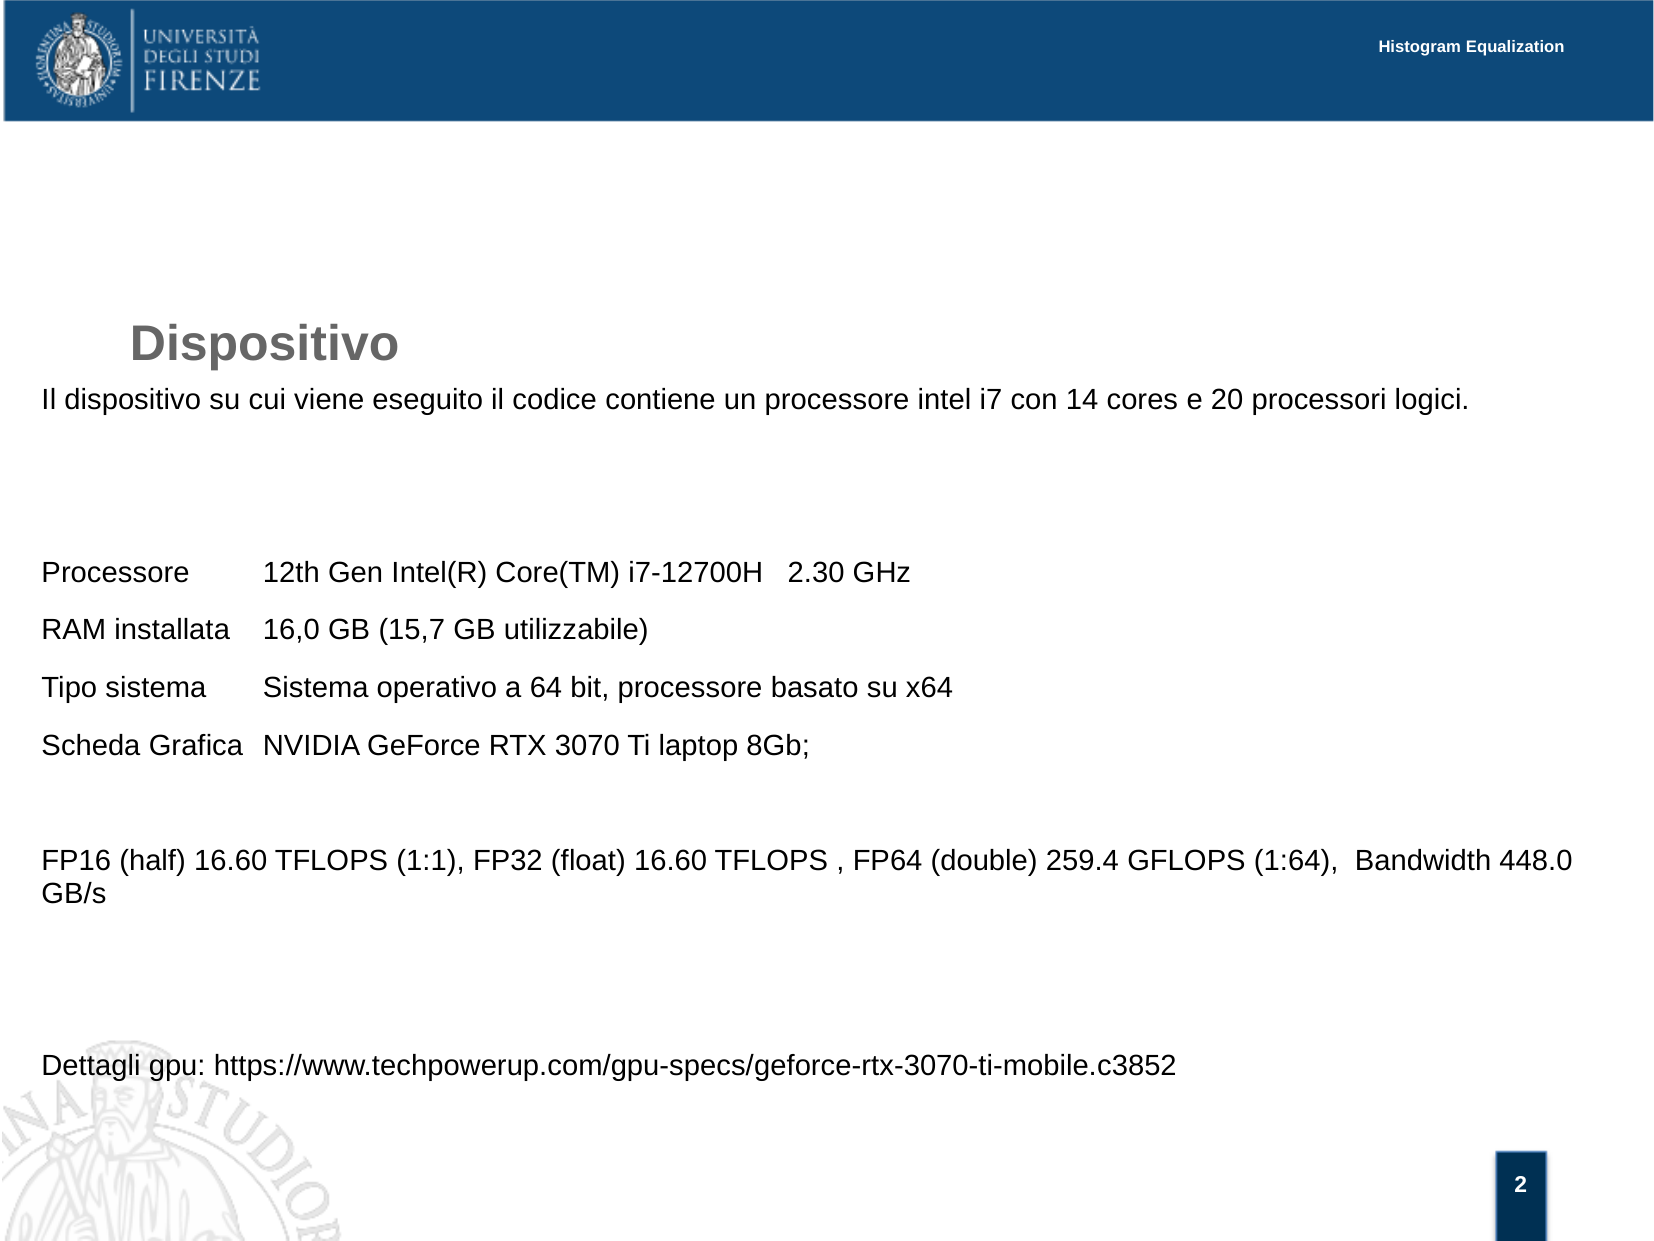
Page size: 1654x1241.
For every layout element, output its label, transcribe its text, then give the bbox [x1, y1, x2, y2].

text_box Dispositivo [129, 268, 993, 385]
picture [2, 0, 1654, 1241]
text_box Il dispositivo su cui viene eseguito il codice contiene un processore intel i7 con 14 cores e 20 processori logici. Processore 12th Gen Intel(R) Core(TM) i7-12700H 2.30 GHz RAM installata 16,0 GB (15,7 GB utilizzabile) Tipo sistema Sistema operativo a 64 bit, processore basato su x64 Scheda Grafica NVIDIA GeForce RTX 3070 Ti laptop 8Gb; FP16 (half) 16.60 TFLOPS (1:1), FP32 (float) 16.60 TFLOPS , FP64 (double) 259.4 GFLOPS (1:64), Bandwidth 448.0 GB/s Dettagli gpu: https://www.techpowerup.com/gpu-specs/geforce-rtx-3070-ti-mobile.c3852 [41, 385, 1625, 1241]
chart [729, 570, 938, 676]
text_box 2 [1505, 1160, 1536, 1208]
text_box Histogram Equalization [685, 13, 1565, 119]
